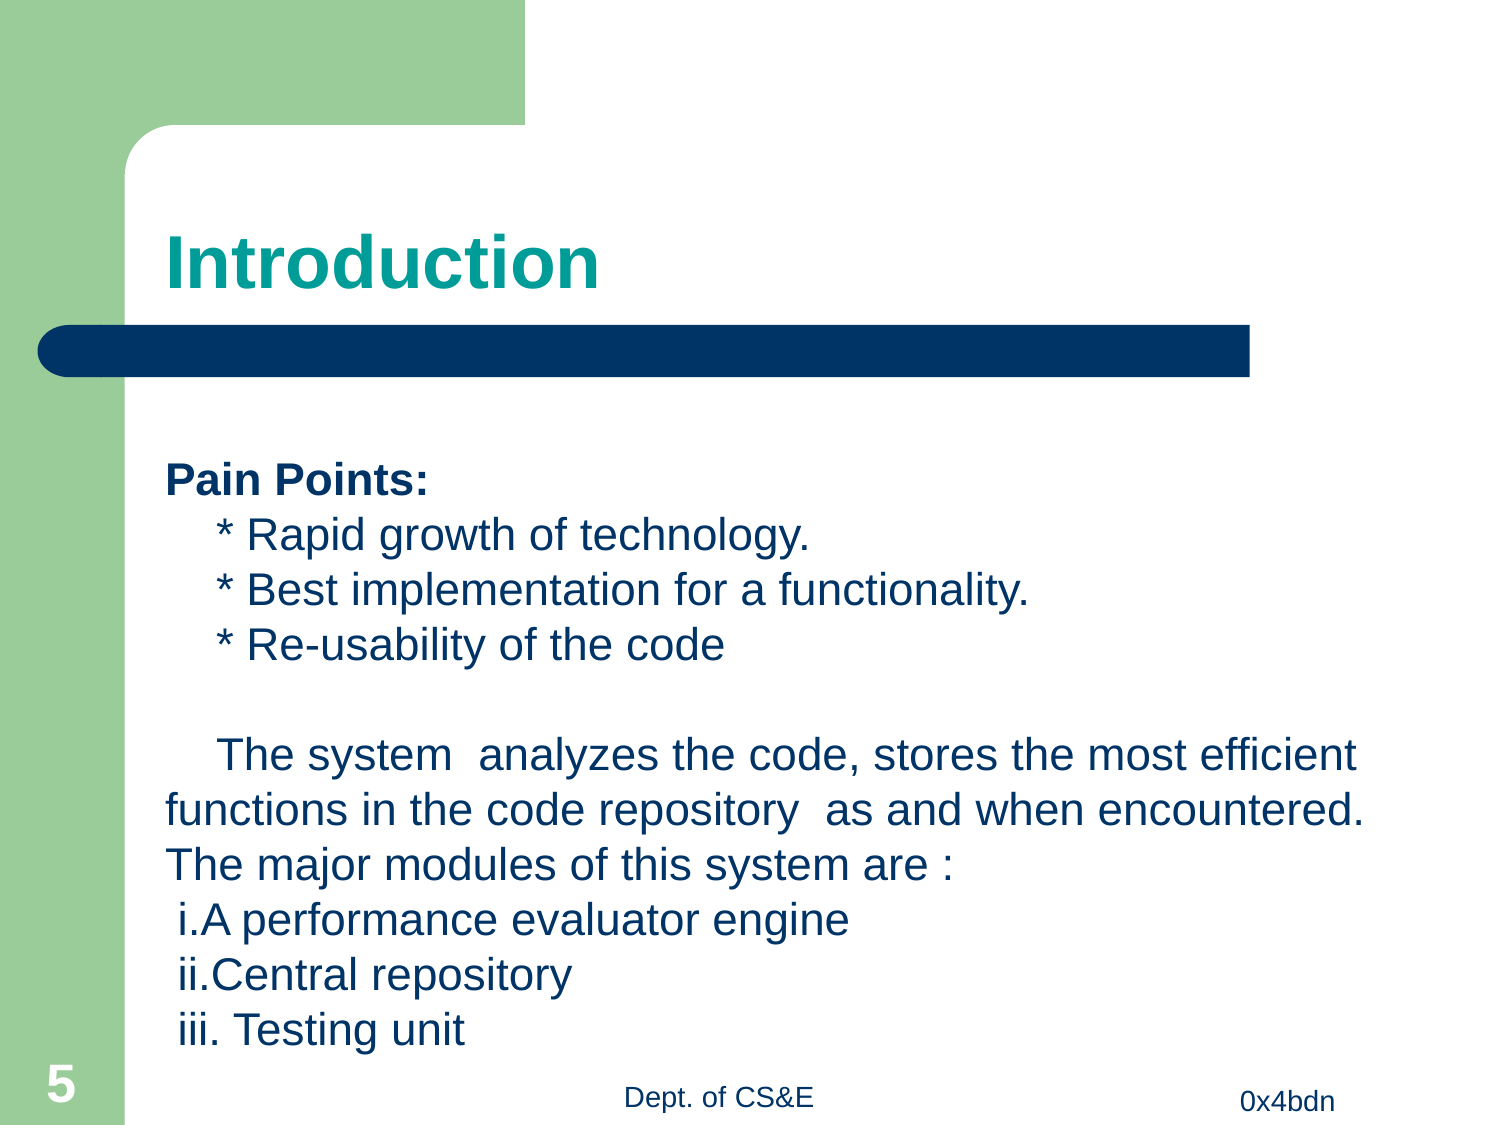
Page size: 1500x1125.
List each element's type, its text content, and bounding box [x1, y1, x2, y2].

slide_number <number> [13, 1040, 111, 1121]
list Pain Points: * Rapid growth of technology. * Best implementation for a functionality. * Re-usability of the code The system analyzes the code, stores the most efficient functions in the code repository as and when encountered. The major modules of this system are : i.A performance evaluator engine ii.Central repository iii. Testing unit [150, 387, 1463, 1000]
slide_number 0x4bdn [1149, 1074, 1463, 1125]
title Introduction [150, 125, 1463, 313]
footer Dept. of CS&E [481, 1071, 957, 1122]
